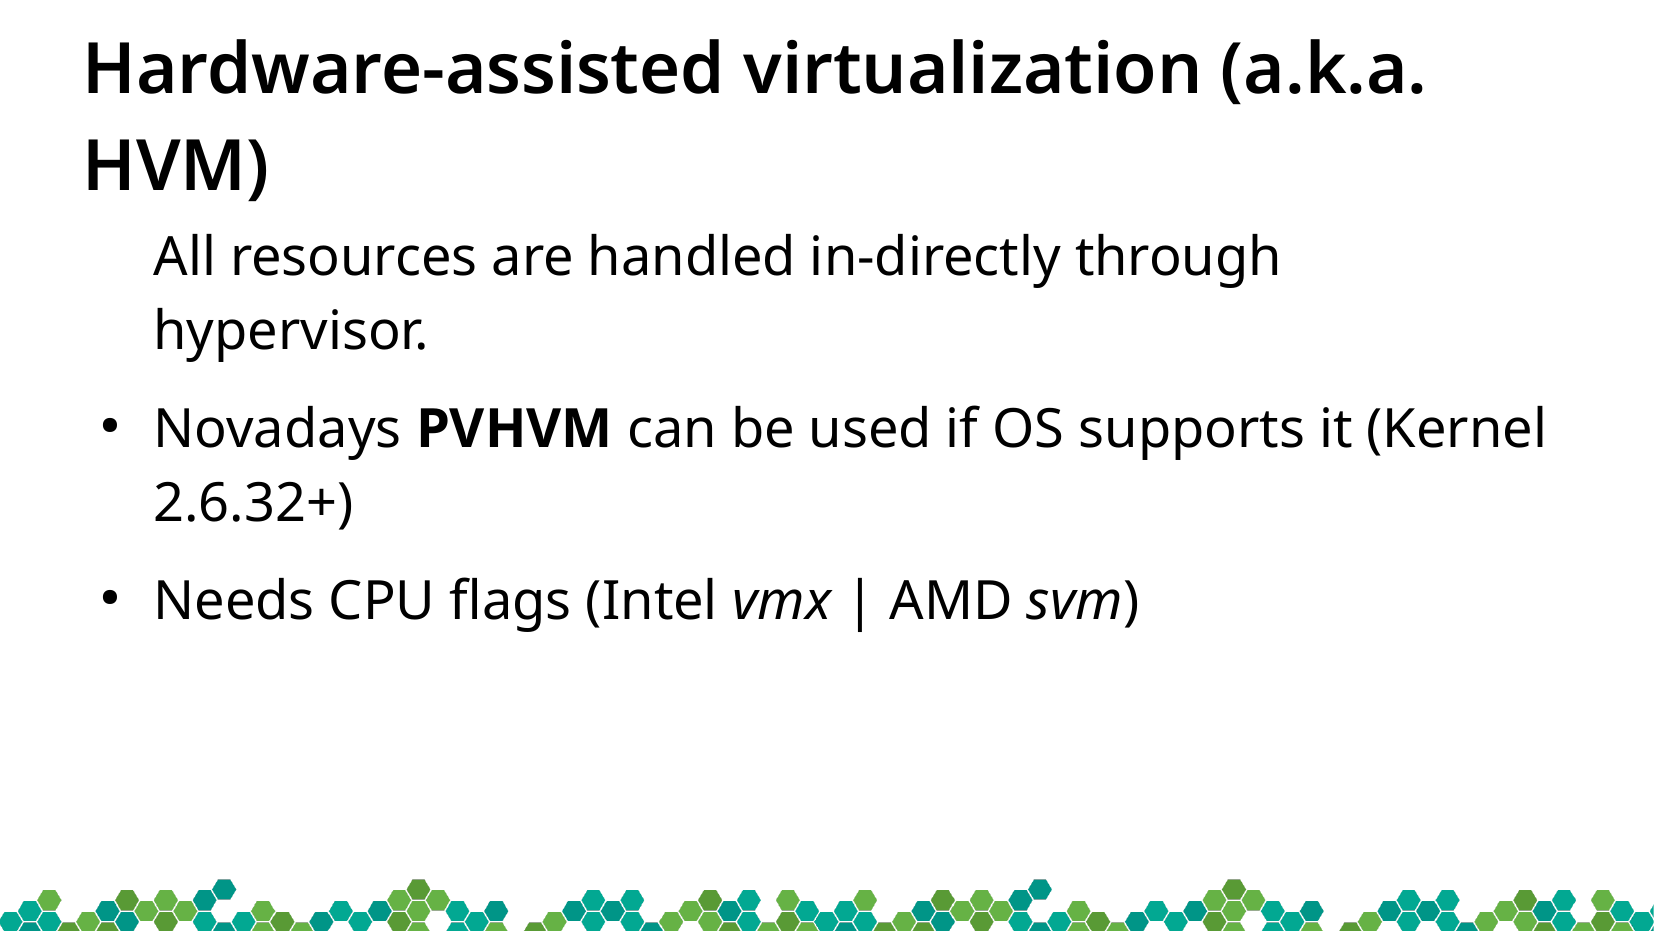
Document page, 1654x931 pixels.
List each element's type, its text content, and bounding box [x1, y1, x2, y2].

text_box [82, 37, 1571, 193]
picture [0, 871, 1654, 931]
list All resources are handled in-directly through hypervisor. Novadays PVHVM can be used if OS supports it (Kernel 2.6.32+) Needs CPU flags (Intel vmx | AMD svm) [82, 217, 1571, 855]
